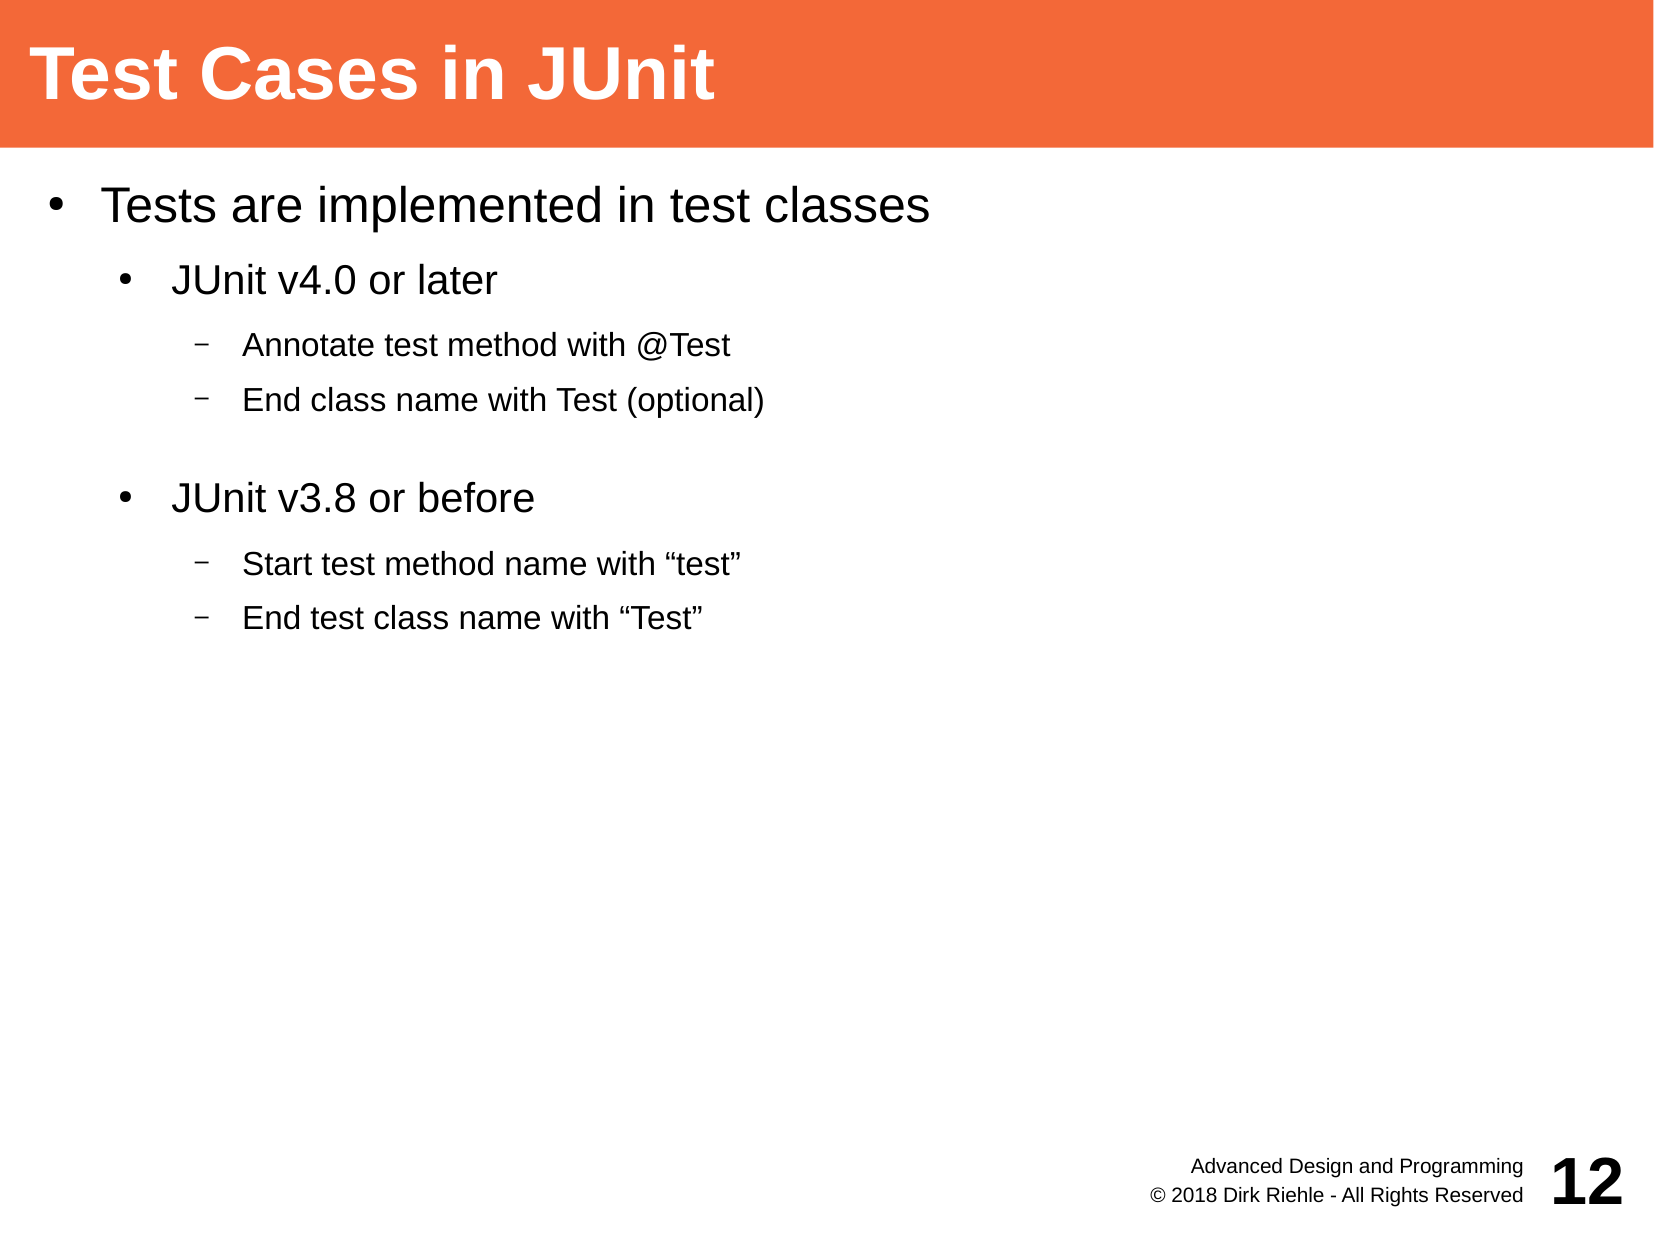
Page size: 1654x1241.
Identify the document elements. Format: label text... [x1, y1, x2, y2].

title Test Cases in JUnit [0, 0, 1654, 148]
list Tests are implemented in test classes JUnit v4.0 or later Annotate test method with @Test End class name with Test (optional) JUnit v3.8 or before Start test method name with “test” End test class name with “Test” [29, 177, 1625, 1063]
